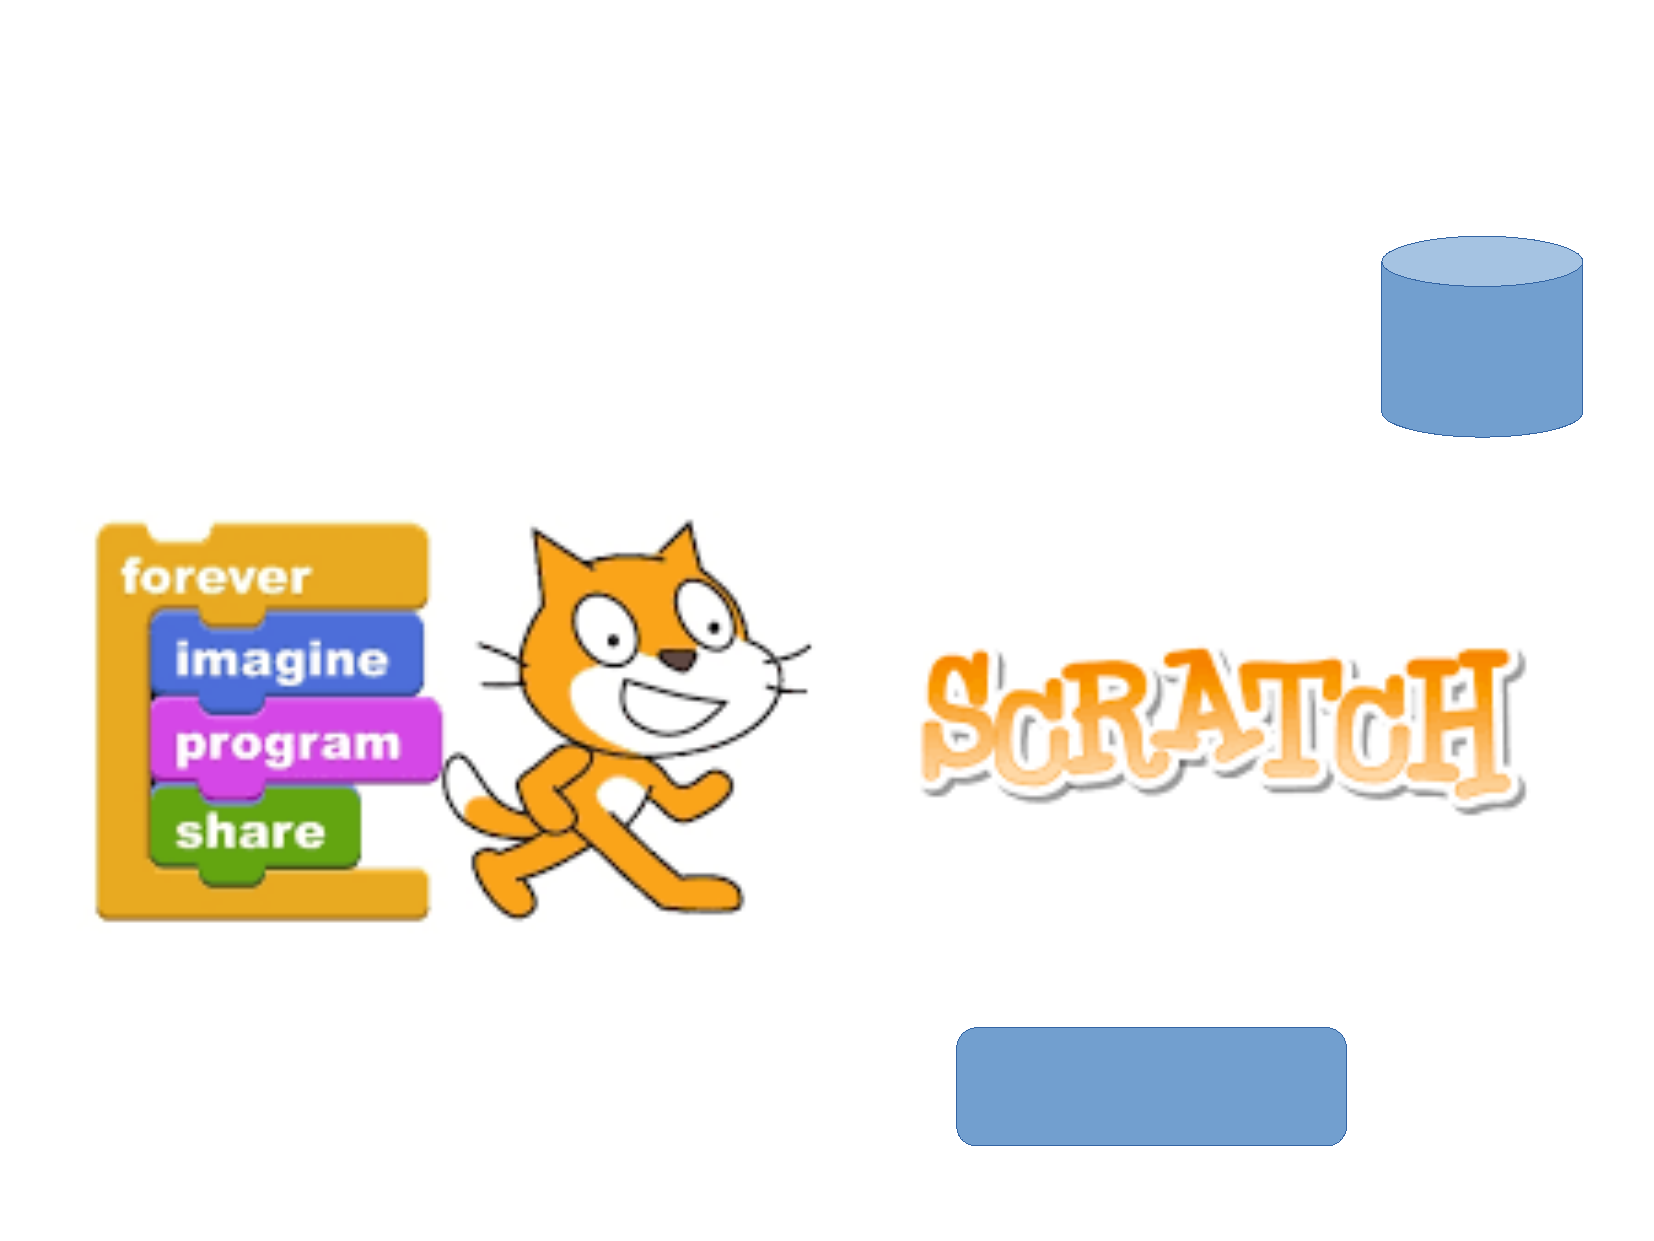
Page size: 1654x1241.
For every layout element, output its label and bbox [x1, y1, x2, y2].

picture [75, 503, 1619, 945]
text_box [1381, 262, 1583, 438]
text_box [956, 1027, 1347, 1146]
